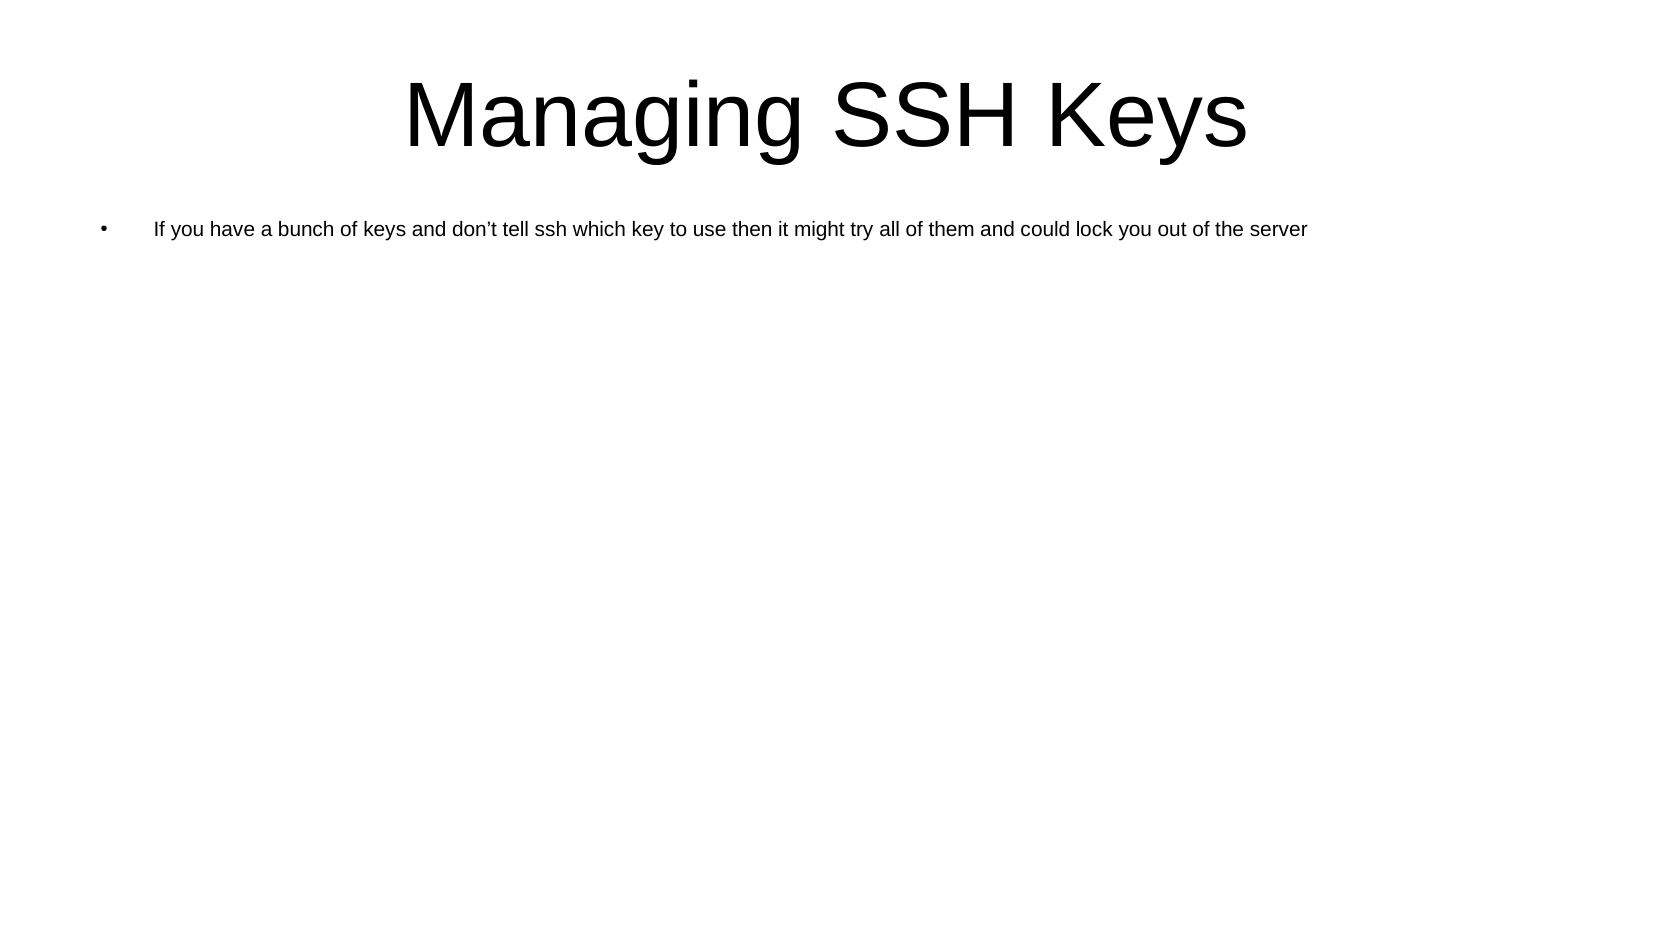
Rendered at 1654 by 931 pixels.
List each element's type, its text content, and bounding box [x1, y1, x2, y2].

list If you have a bunch of keys and don’t tell ssh which key to use then it might try all of them and could lock you out of the server [82, 217, 1621, 901]
title Managing SSH Keys [82, 37, 1571, 193]
